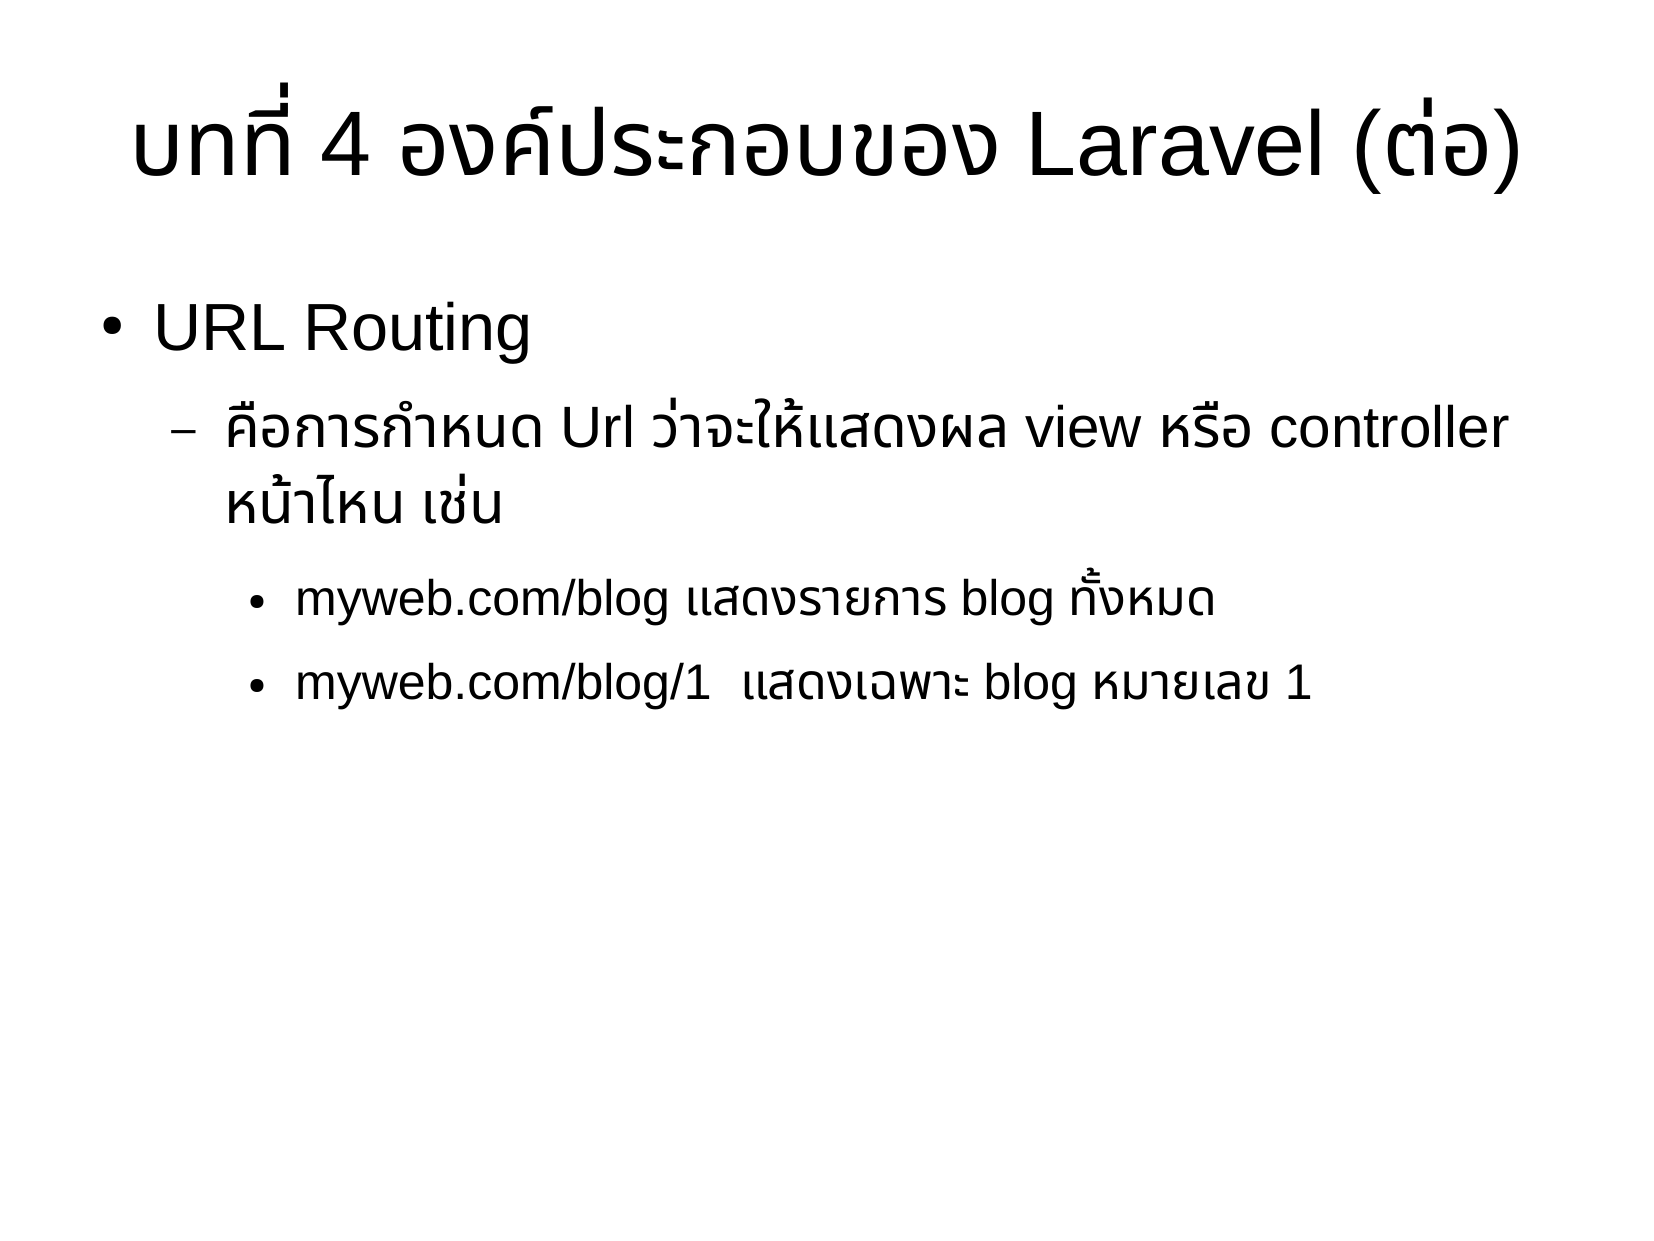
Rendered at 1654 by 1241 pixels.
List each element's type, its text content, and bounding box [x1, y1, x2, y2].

title บทที่ 4 องค์ประกอบของ Laravel (ต่อ) [82, 49, 1571, 257]
list URL Routing คือการกำหนด Url ว่าจะให้แสดงผล view หรือ controller หน้าไหน เช่น myweb.com/blog แสดงรายการ blog ทั้งหมด myweb.com/blog/1 แสดงเฉพาะ blog หมายเลข 1 [82, 290, 1571, 1010]
